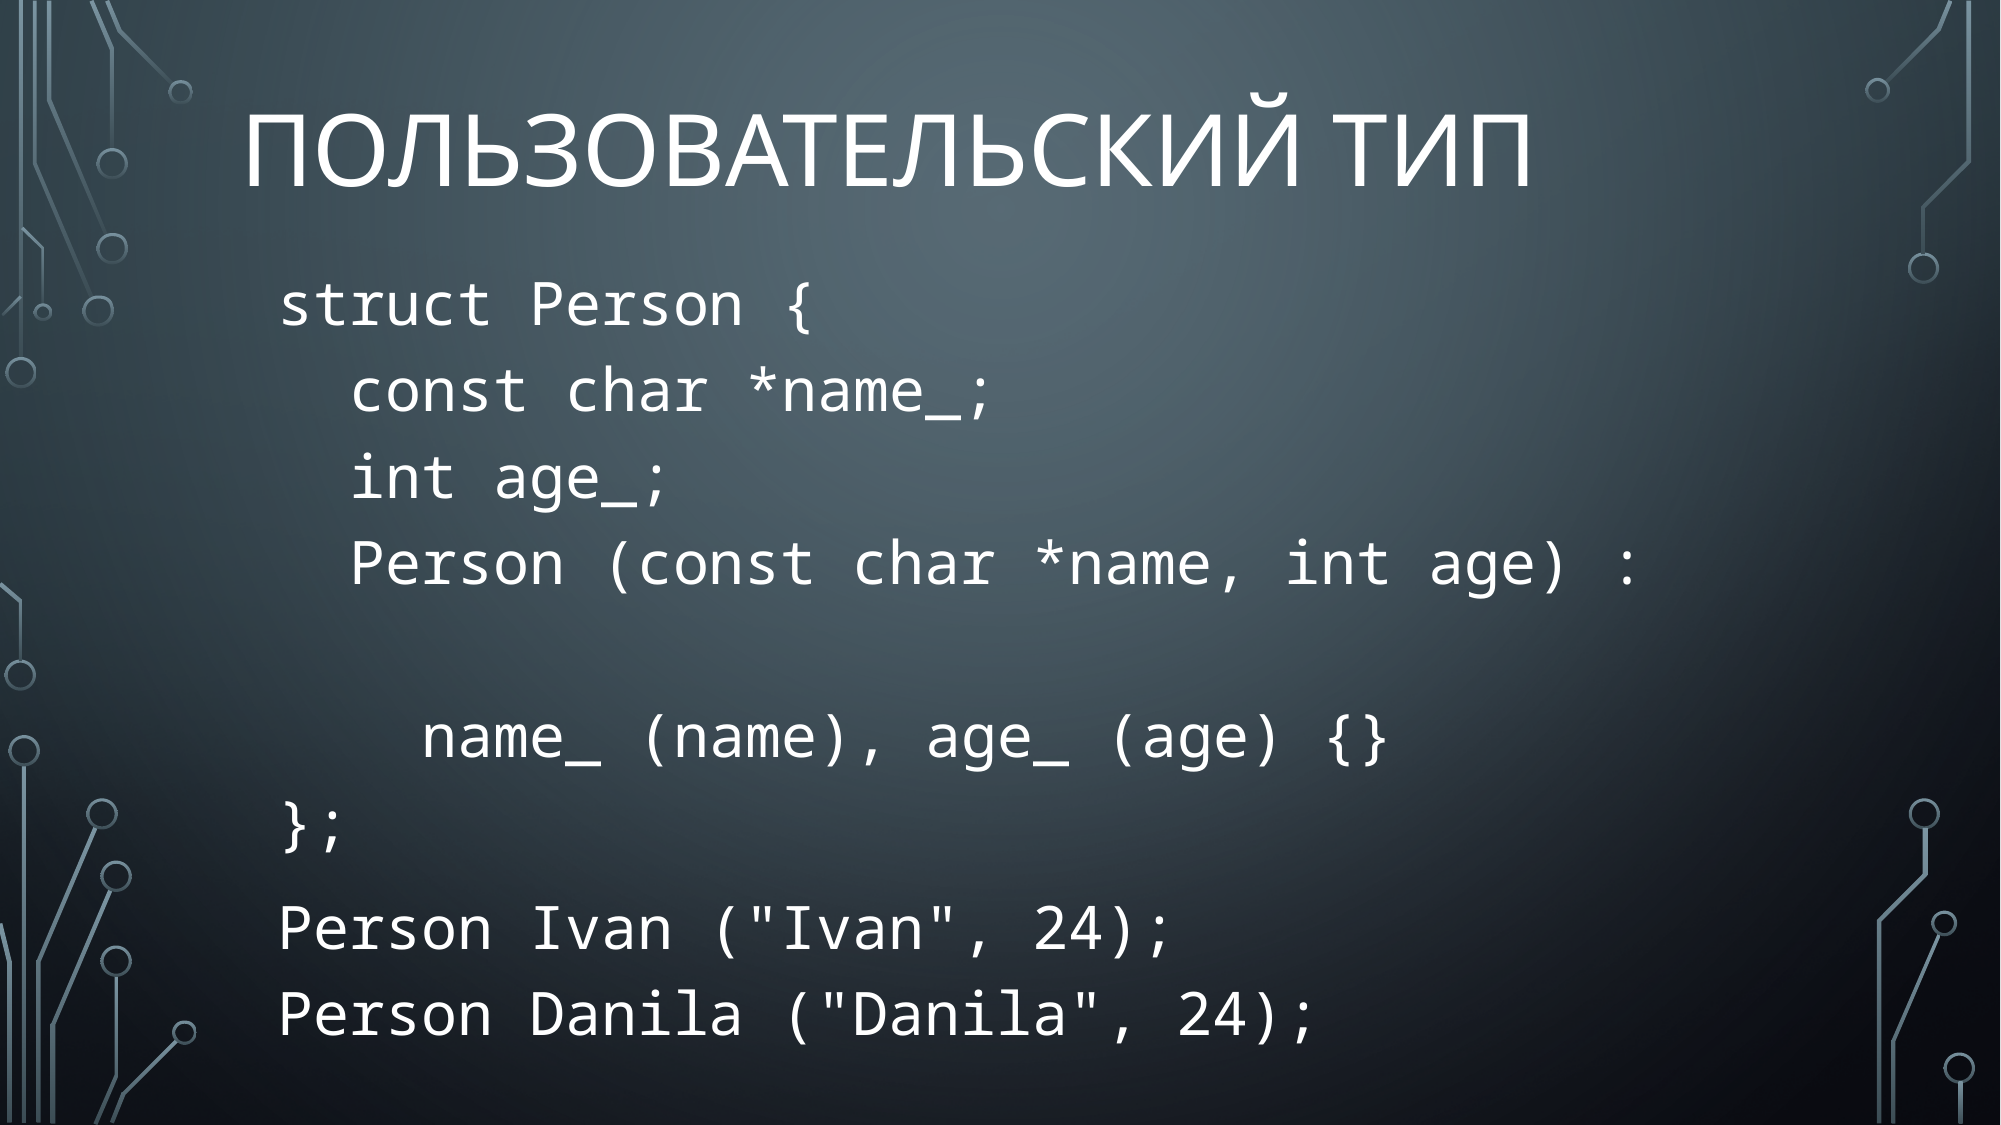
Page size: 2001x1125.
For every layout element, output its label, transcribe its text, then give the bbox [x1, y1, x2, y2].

list struct Person { const char *name_; int age_; Person (const char *name, int age) : name_ (name), age_ (age) {} }; Person Ivan ("Ivan", 24); Person Danila ("Danila", 24); [262, 243, 1741, 1056]
title Пользовательский тип [225, 32, 1853, 276]
